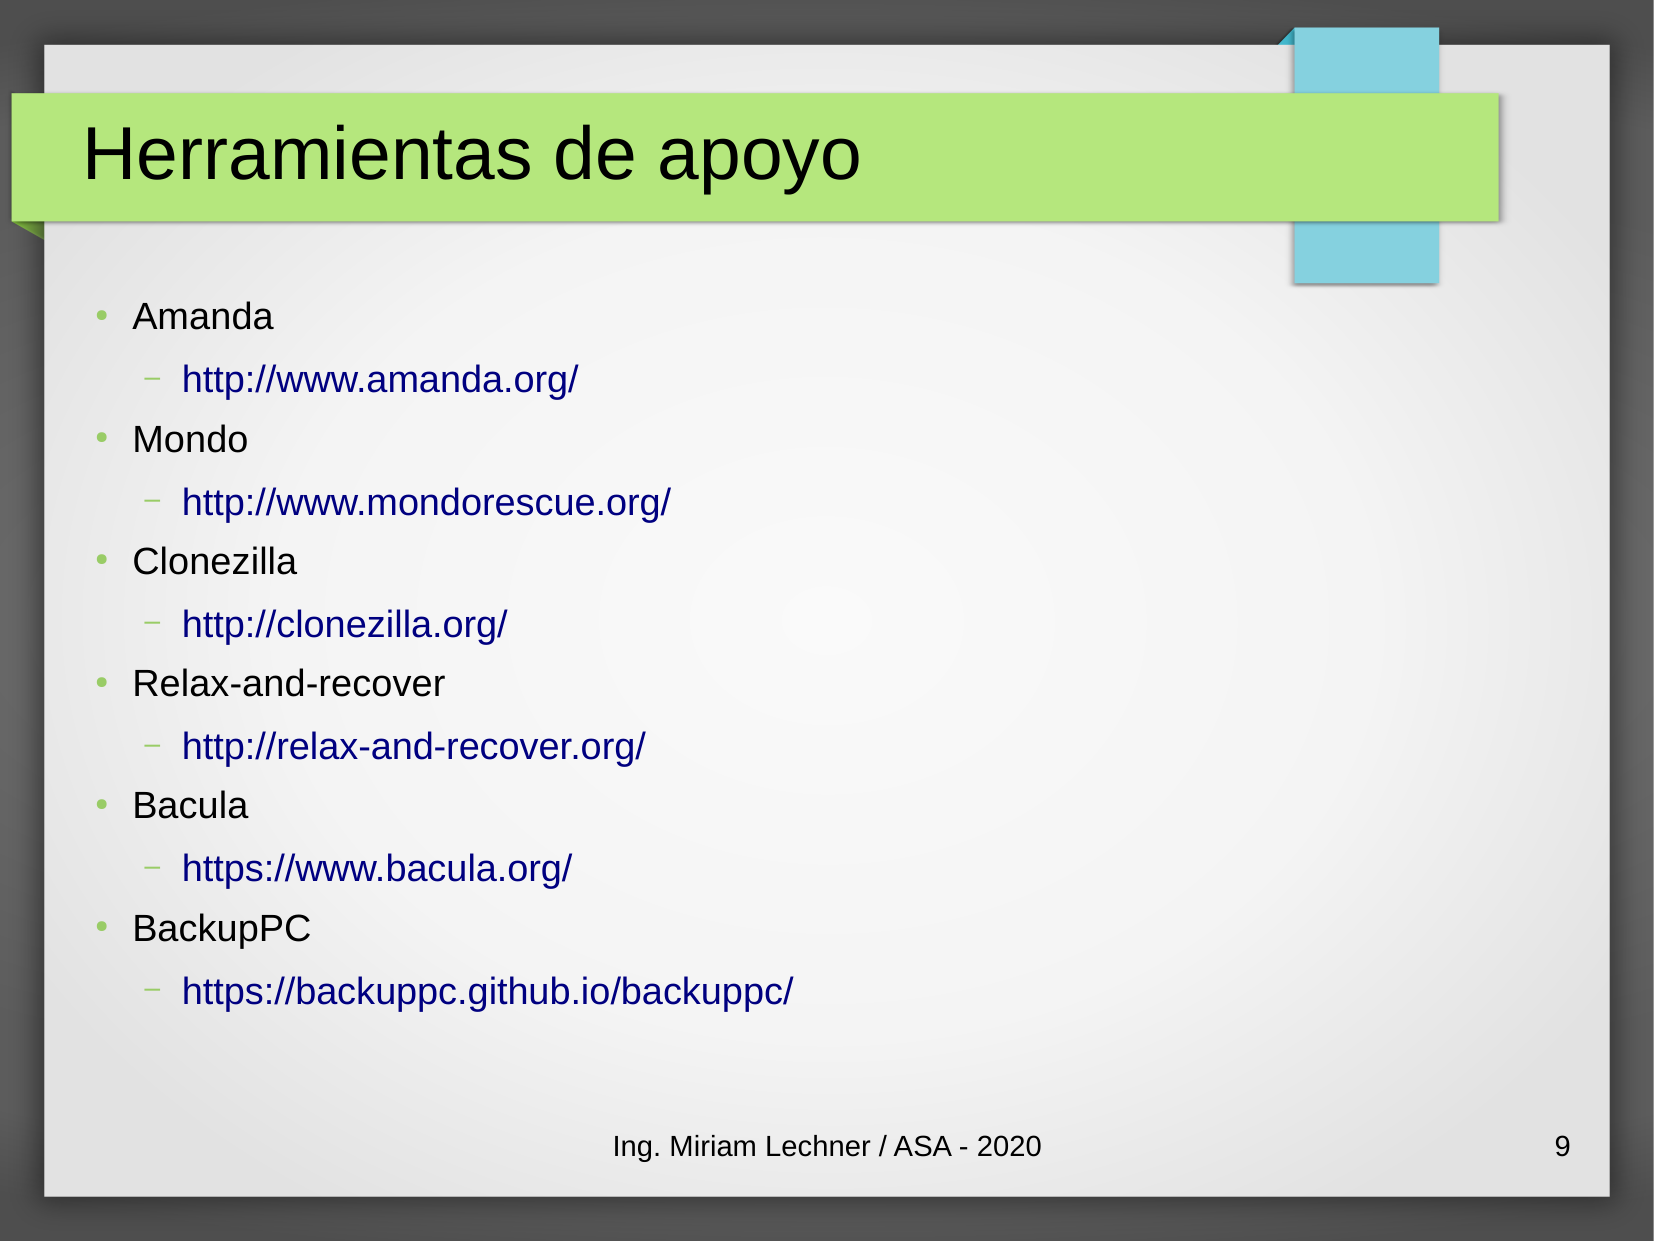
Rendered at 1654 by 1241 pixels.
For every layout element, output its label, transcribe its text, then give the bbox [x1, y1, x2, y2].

picture [0, 0, 1654, 1241]
title Herramientas de apoyo [82, 94, 1264, 213]
list Amanda http://www.amanda.org/ Mondo http://www.mondorescue.org/ Clonezilla http://clonezilla.org/ Relax-and-recover http://relax-and-recover.org/ Bacula https://www.bacula.org/ BackupPC https://backuppc.github.io/backuppc/ [82, 295, 1571, 1015]
